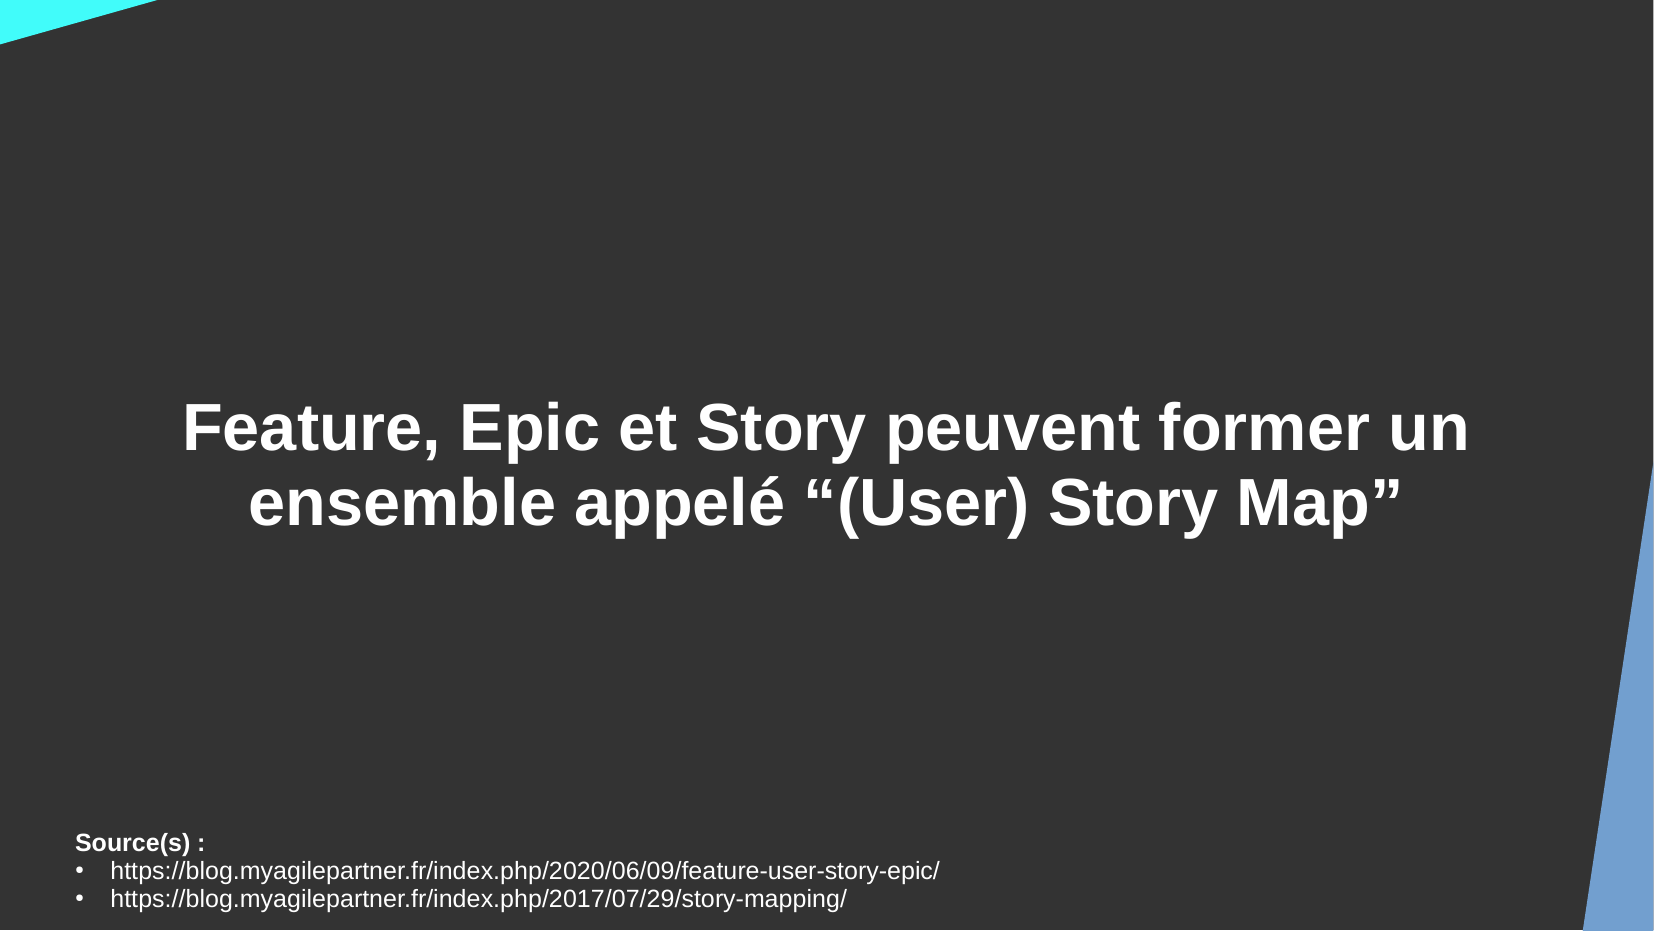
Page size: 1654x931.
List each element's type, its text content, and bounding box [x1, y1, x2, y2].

text_box Source(s) : https://blog.myagilepartner.fr/index.php/2020/06/09/feature-user-story-epic/ https://blog.myagilepartner.fr/index.php/2017/07/29/story-mapping/ [60, 821, 1546, 921]
text_box [0, 0, 158, 45]
text_box [1582, 457, 1654, 931]
title Feature, Epic et Story peuvent former un ensemble appelé “(User) Story Map” [31, 367, 1622, 563]
